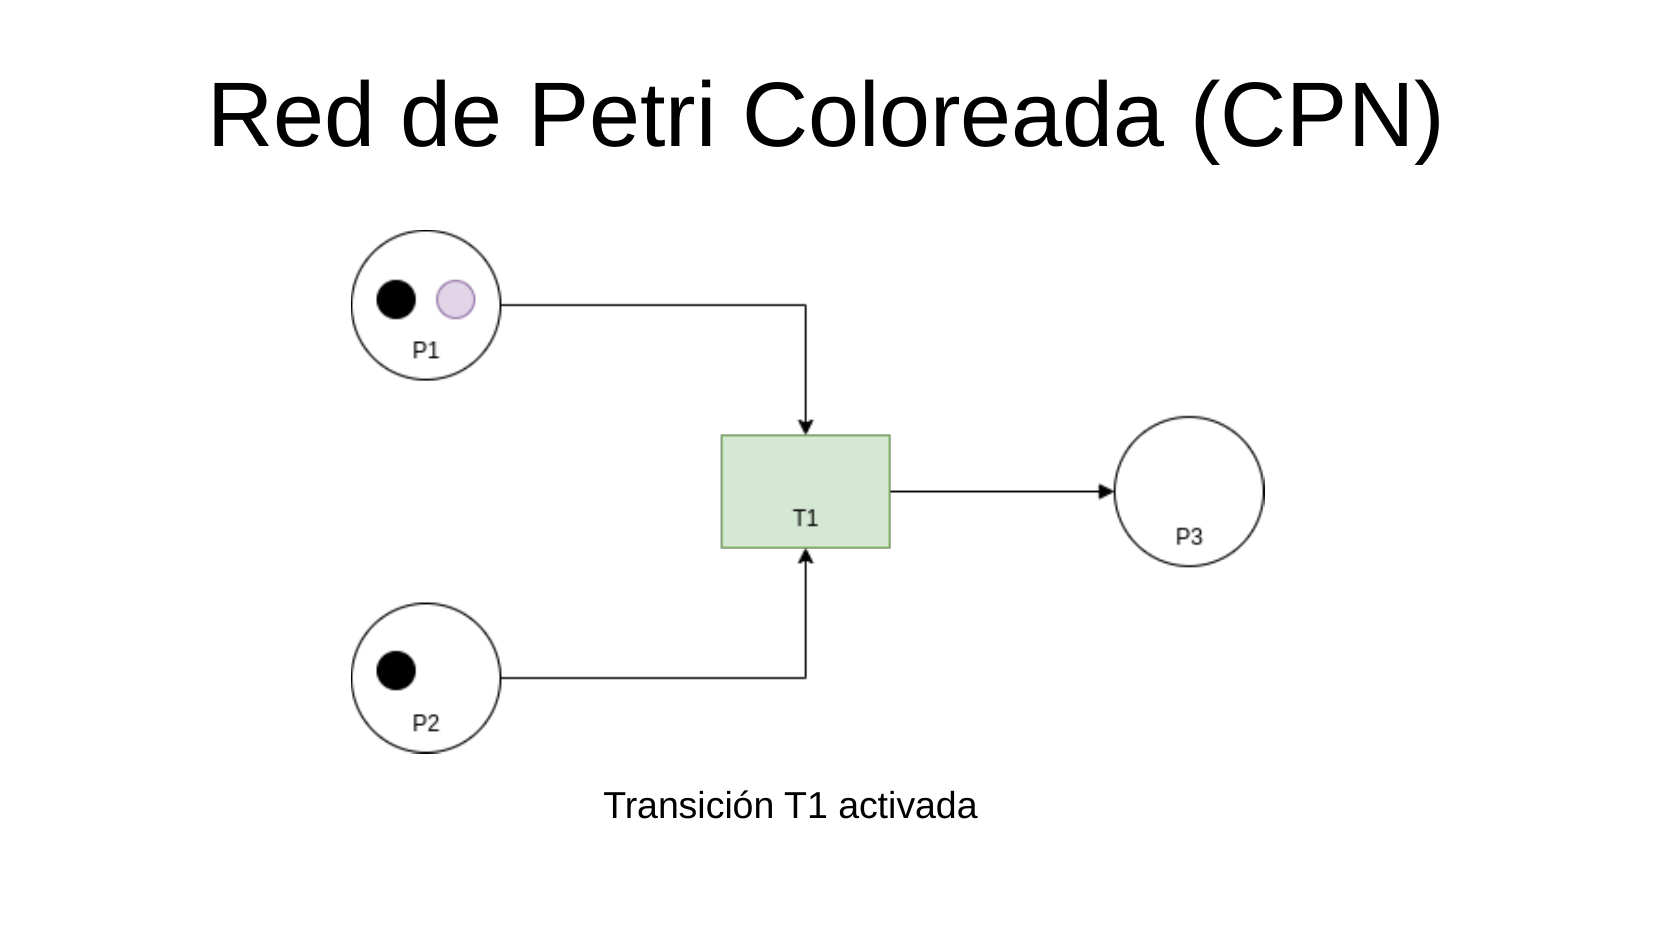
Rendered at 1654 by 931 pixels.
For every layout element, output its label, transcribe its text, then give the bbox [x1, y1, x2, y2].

title Red de Petri Coloreada (CPN) [82, 37, 1571, 193]
picture [351, 230, 1265, 754]
text_box Transición T1 activada [588, 776, 1045, 876]
